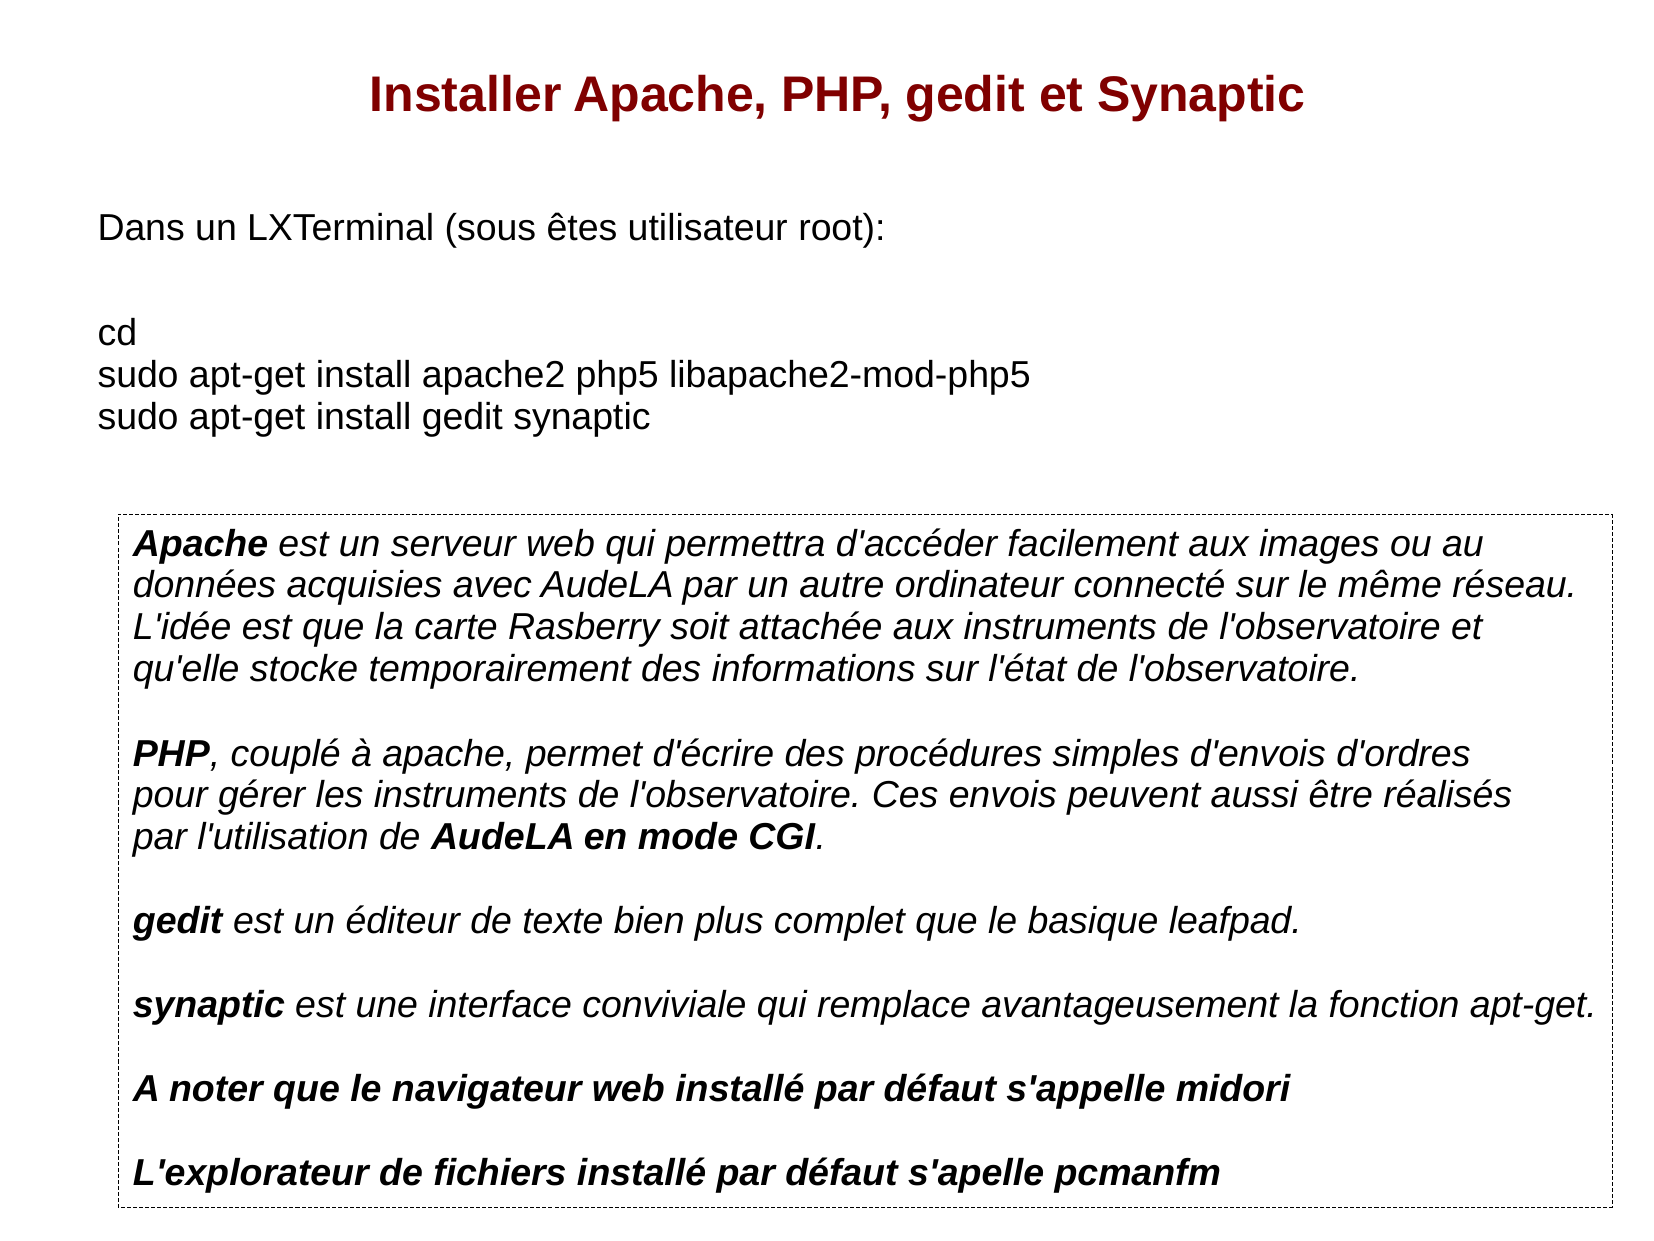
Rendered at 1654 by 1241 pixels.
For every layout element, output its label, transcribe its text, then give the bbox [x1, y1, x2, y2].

text_box Installer Apache, PHP, gedit et Synaptic Dans un LXTerminal (sous êtes utilisateur root): cd sudo apt-get install apache2 php5 libapache2-mod-php5 sudo apt-get install gedit synaptic [82, 59, 1594, 446]
text_box Apache est un serveur web qui permettra d'accéder facilement aux images ou au données acquisies avec AudeLA par un autre ordinateur connecté sur le même réseau. L'idée est que la carte Rasberry soit attachée aux instruments de l'observatoire et qu'elle stocke temporairement des informations sur l'état de l'observatoire. PHP, couplé à apache, permet d'écrire des procédures simples d'envois d'ordres pour gérer les instruments de l'observatoire. Ces envois peuvent aussi être réalisés par l'utilisation de AudeLA en mode CGI. gedit est un éditeur de texte bien plus complet que le basique leafpad. synaptic est une interface conviviale qui remplace avantageusement la fonction apt-get. A noter que le navigateur web installé par défaut s'appelle midori L'explorateur de fichiers installé par défaut s'apelle pcmanfm [118, 514, 1612, 1208]
